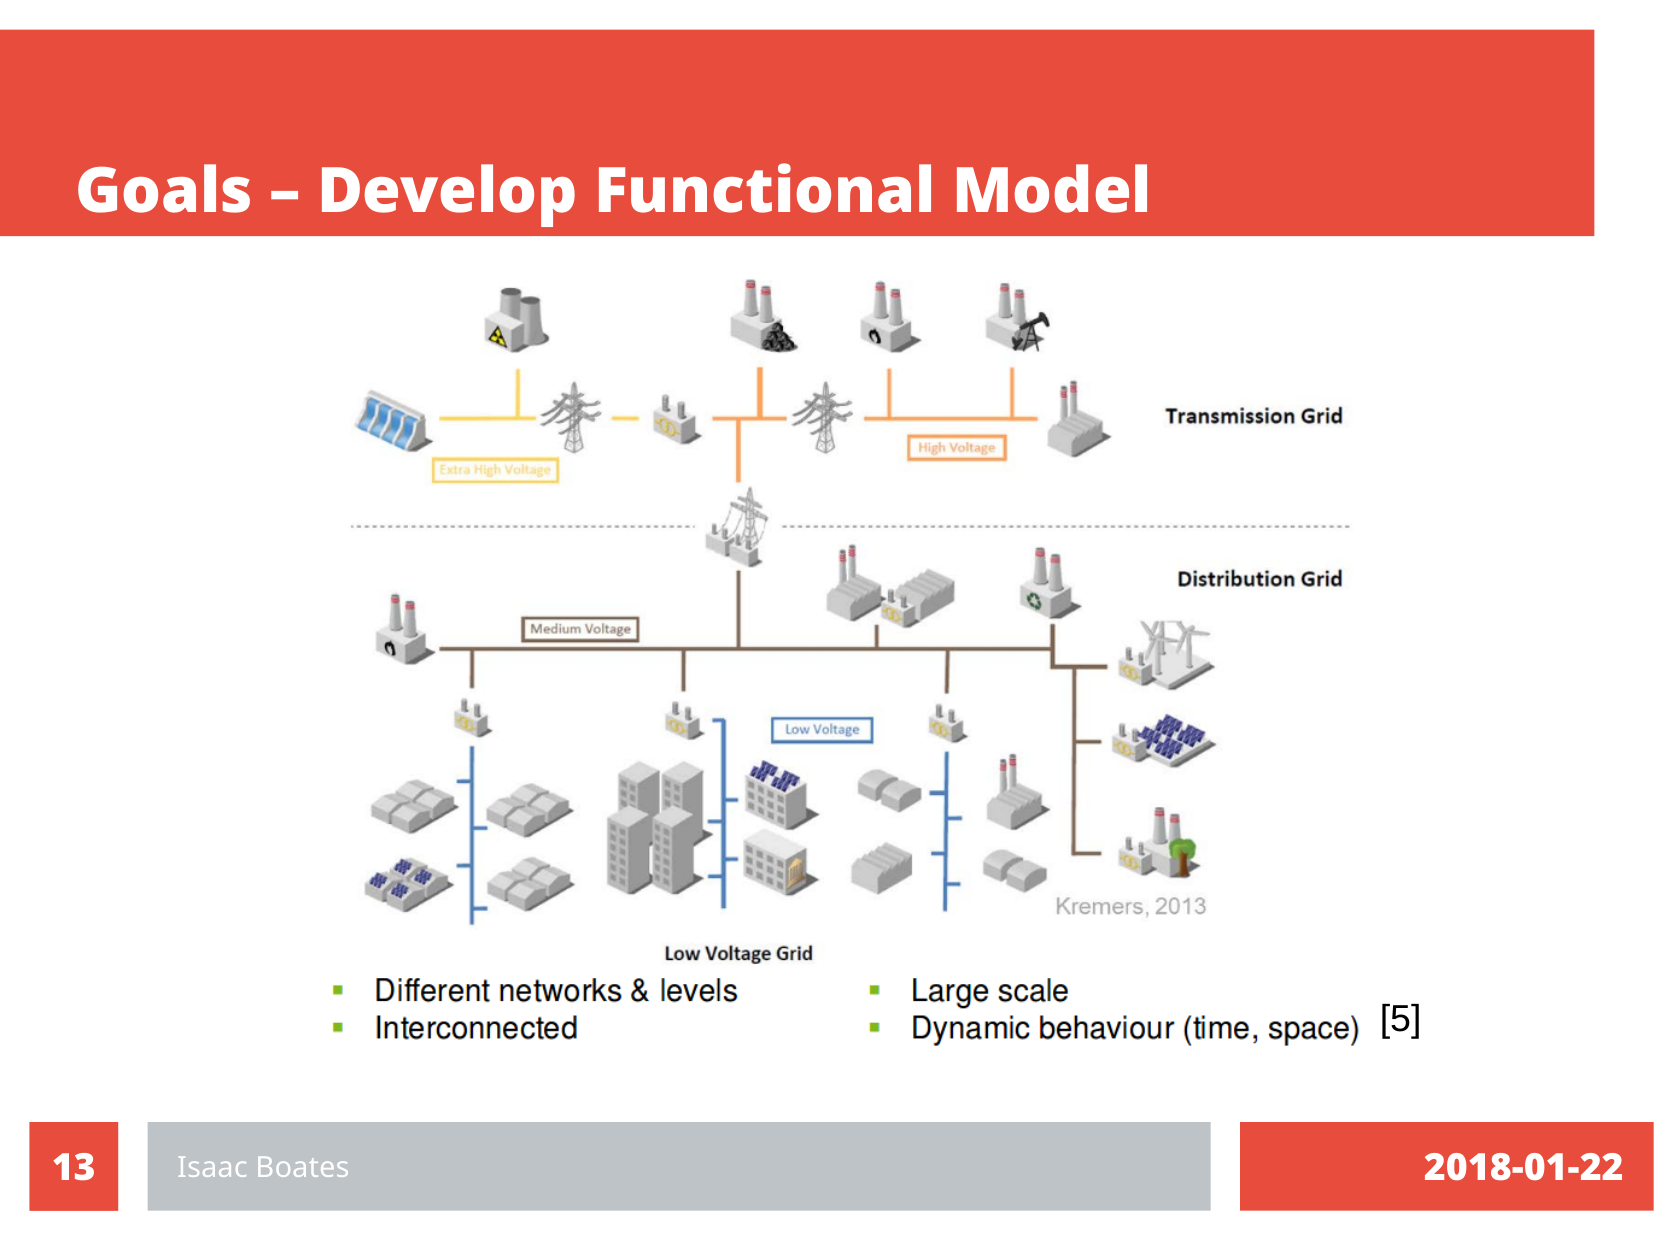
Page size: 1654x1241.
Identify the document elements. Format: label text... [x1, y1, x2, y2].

picture [285, 276, 1426, 1066]
text_box [5] [1365, 990, 1437, 1047]
title Goals – Develop Functional Model [75, 0, 1564, 232]
